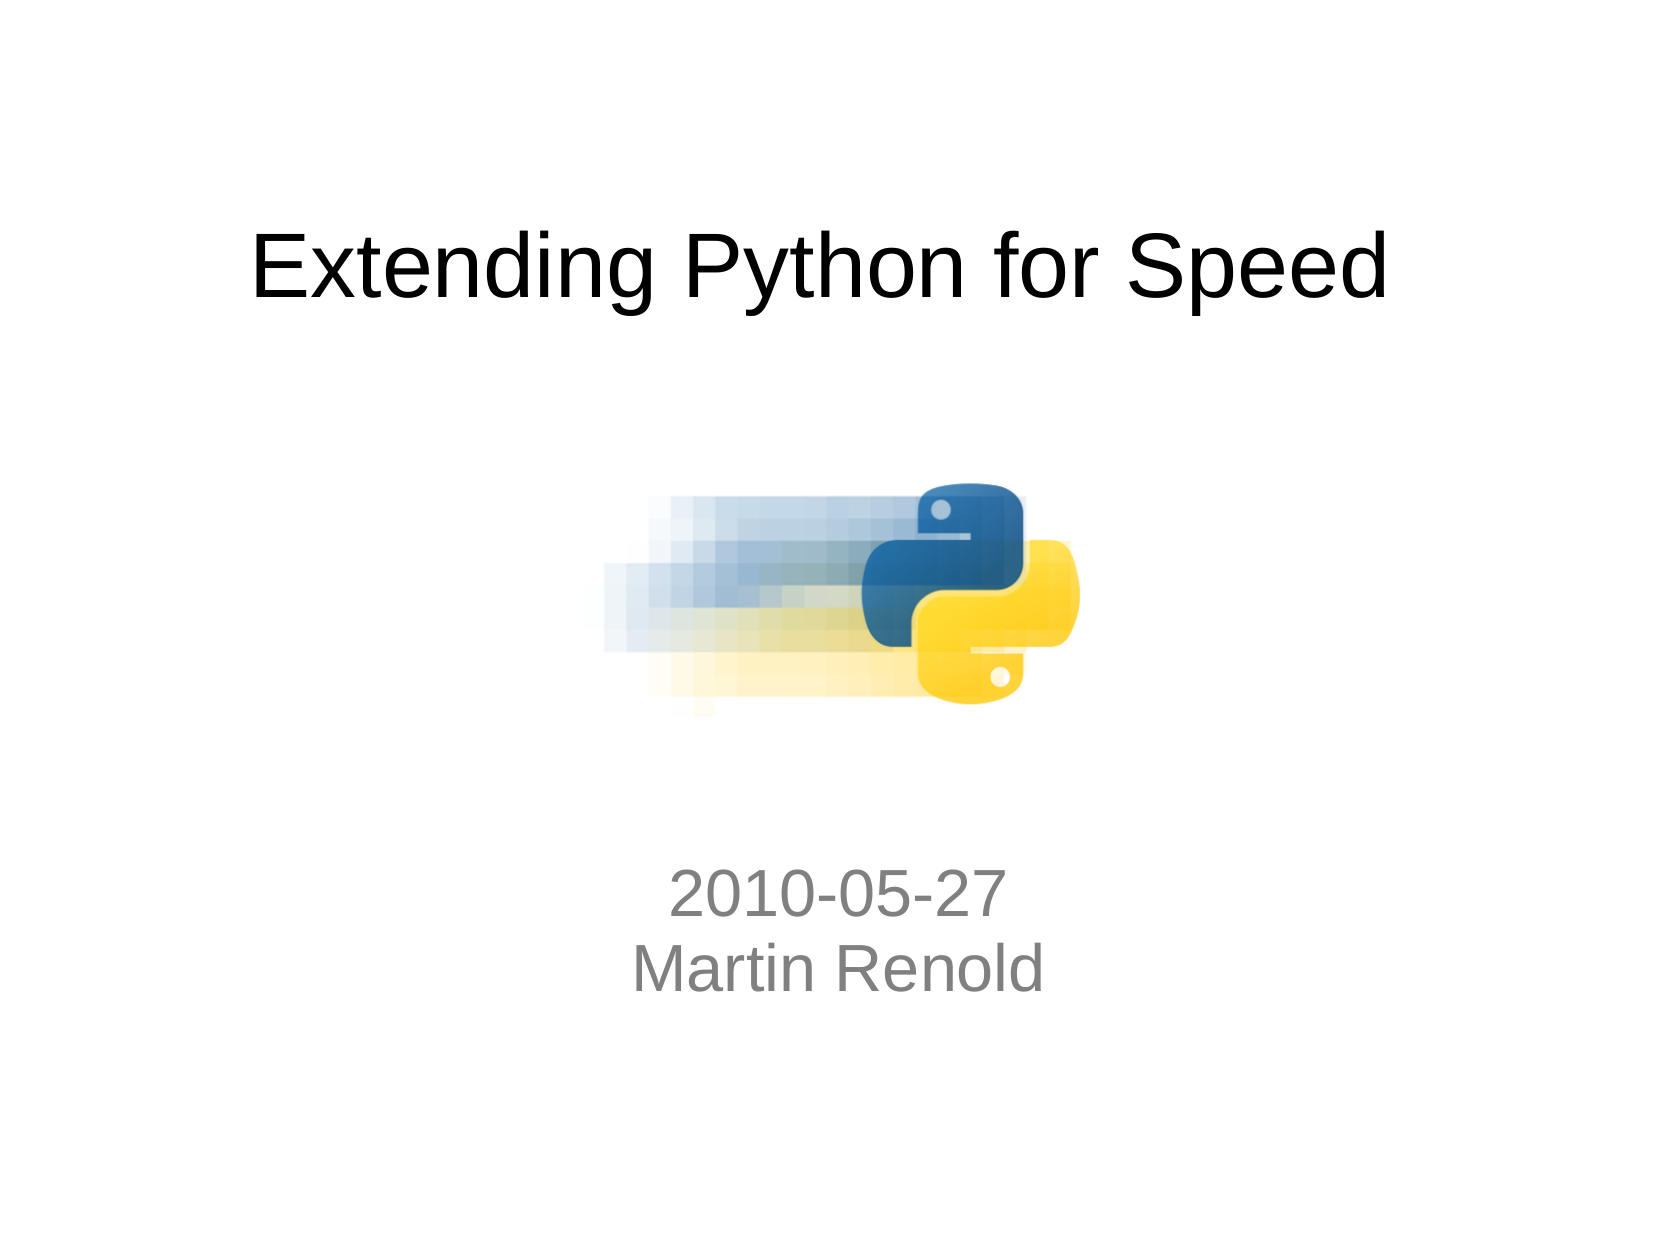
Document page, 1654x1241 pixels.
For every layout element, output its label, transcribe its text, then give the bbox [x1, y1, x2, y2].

picture [271, 472, 1093, 717]
title Extending Python for Speed [76, 147, 1565, 385]
text_box 2010-05-27 Martin Renold [76, 856, 1565, 1006]
